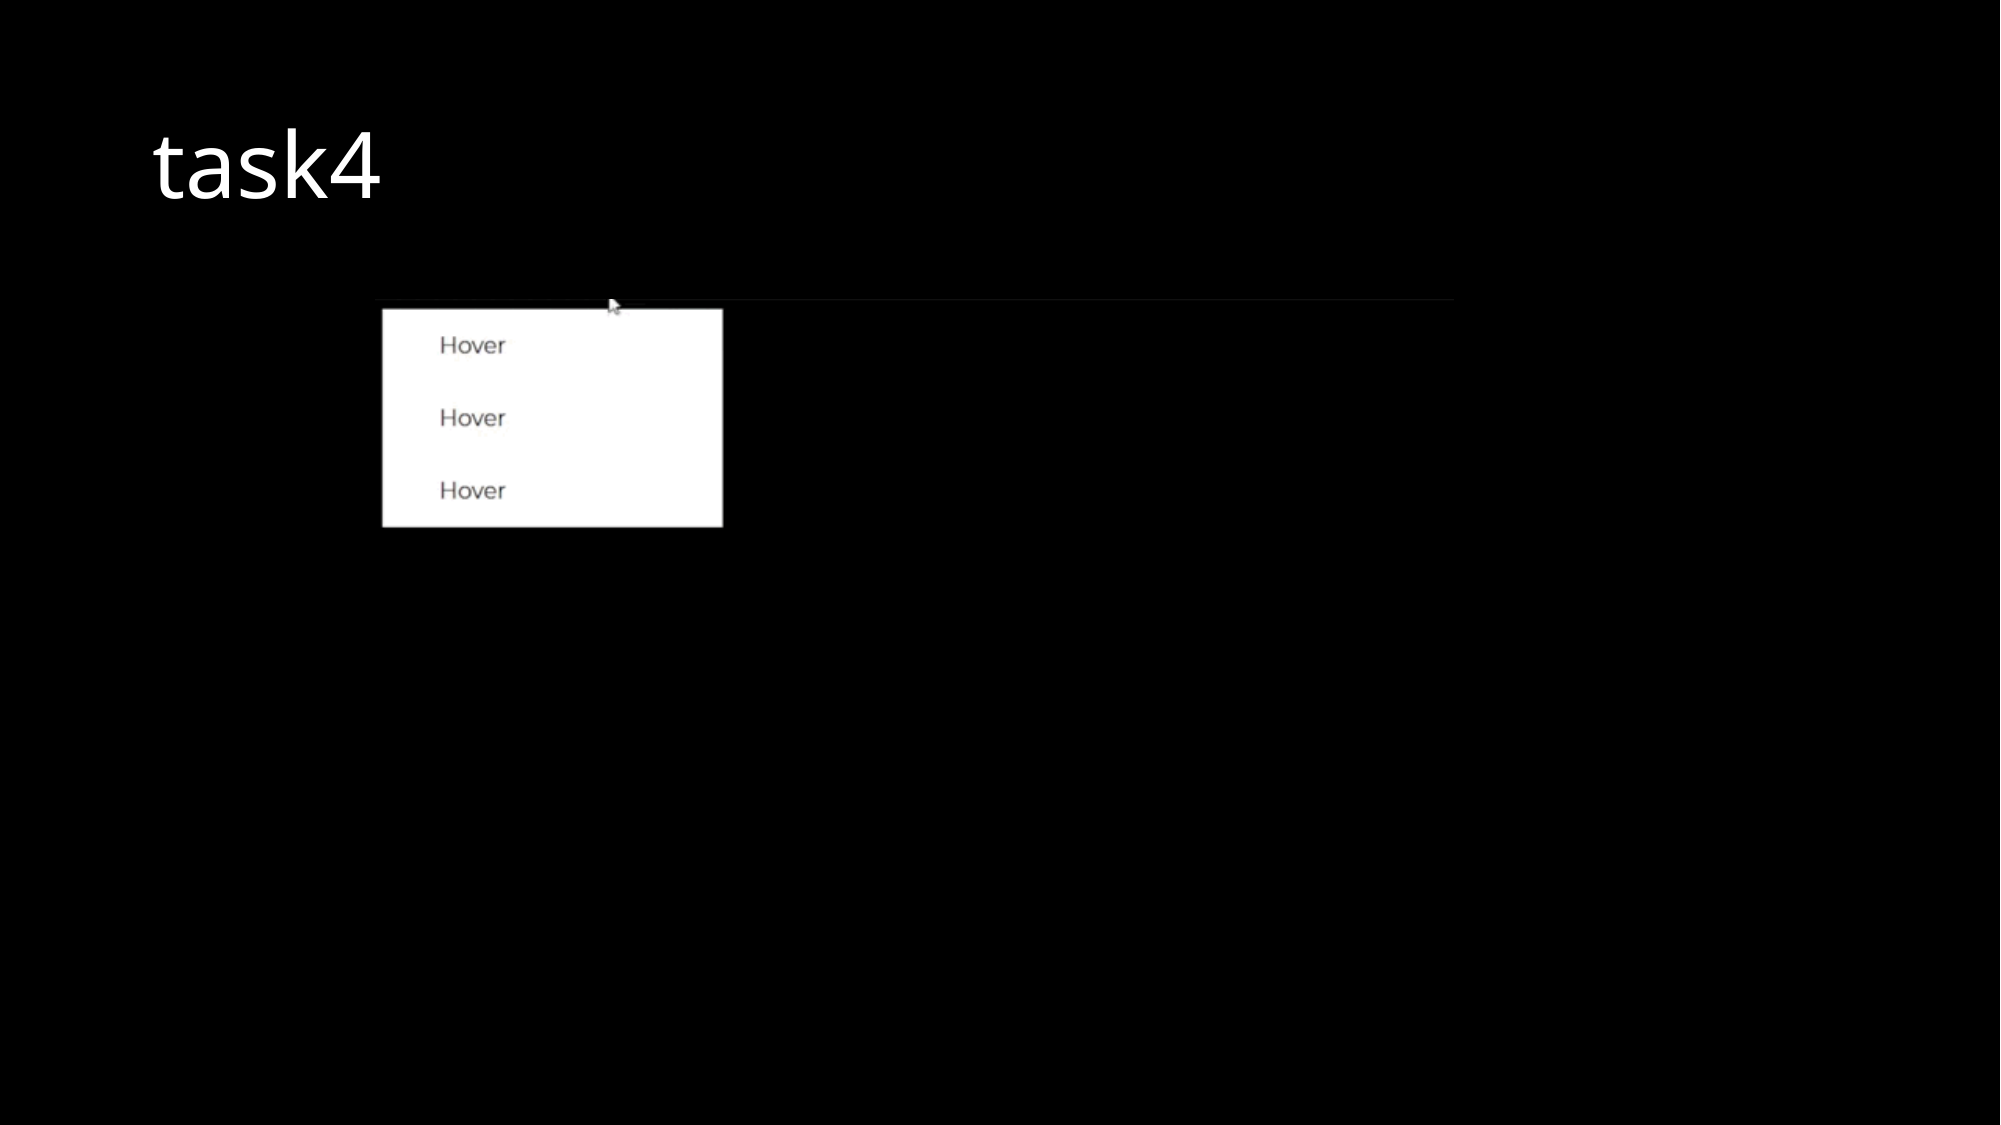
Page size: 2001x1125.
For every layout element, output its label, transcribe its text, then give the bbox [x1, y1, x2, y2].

title task4 [137, 59, 1863, 278]
picture [375, 299, 1454, 907]
